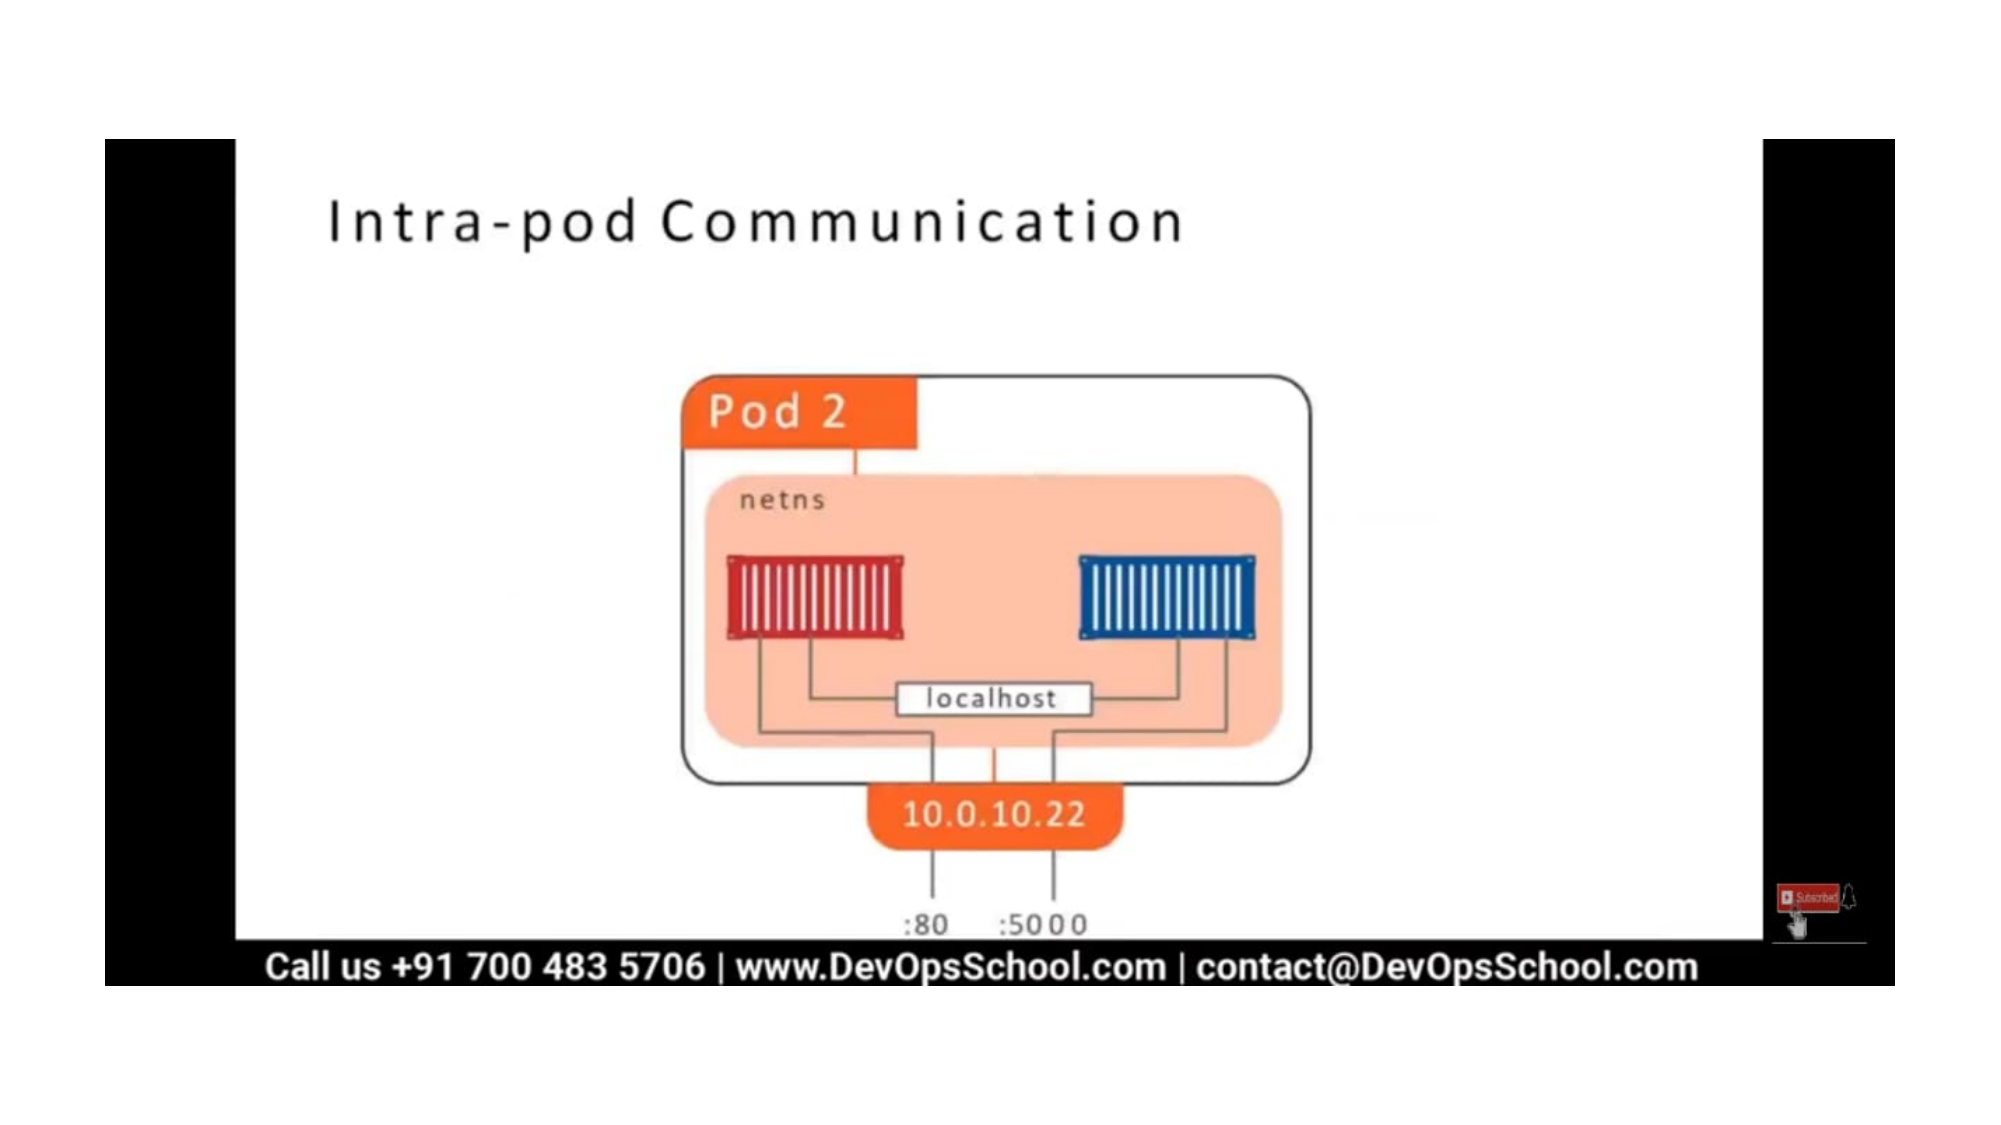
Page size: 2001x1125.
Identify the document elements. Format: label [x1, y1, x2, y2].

picture [105, 139, 1895, 986]
